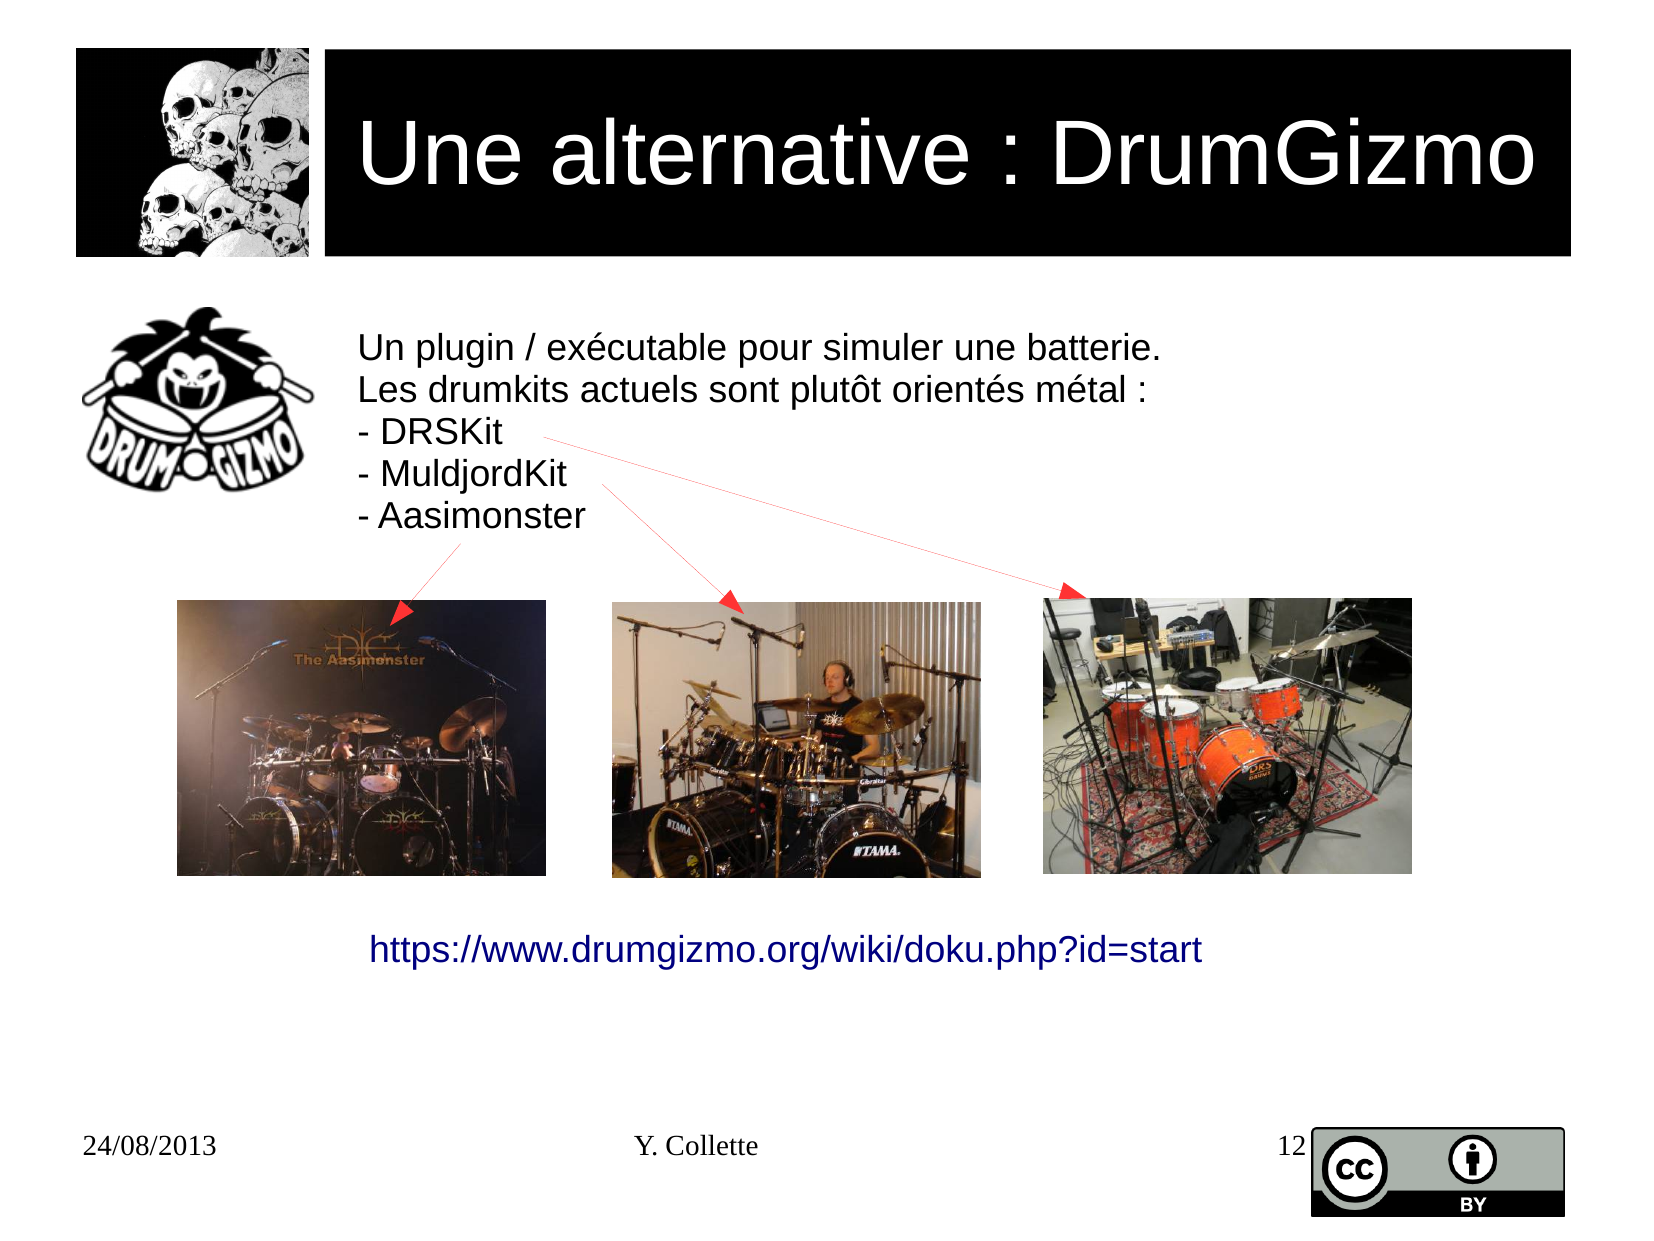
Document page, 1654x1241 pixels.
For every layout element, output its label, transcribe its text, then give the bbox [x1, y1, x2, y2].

picture [82, 307, 318, 497]
picture [612, 602, 981, 878]
picture [1311, 1127, 1565, 1217]
text_box https://www.drumgizmo.org/wiki/doku.php?id=start [354, 921, 1252, 981]
title Une alternative : DrumGizmo [324, 49, 1571, 257]
picture [1043, 598, 1412, 875]
picture [177, 600, 546, 876]
text_box Un plugin / exécutable pour simuler une batterie. Les drumkits actuels sont plutôt orientés métal : - DRSKit - MuldjordKit - Aasimonster [342, 318, 1571, 544]
picture [76, 48, 309, 257]
